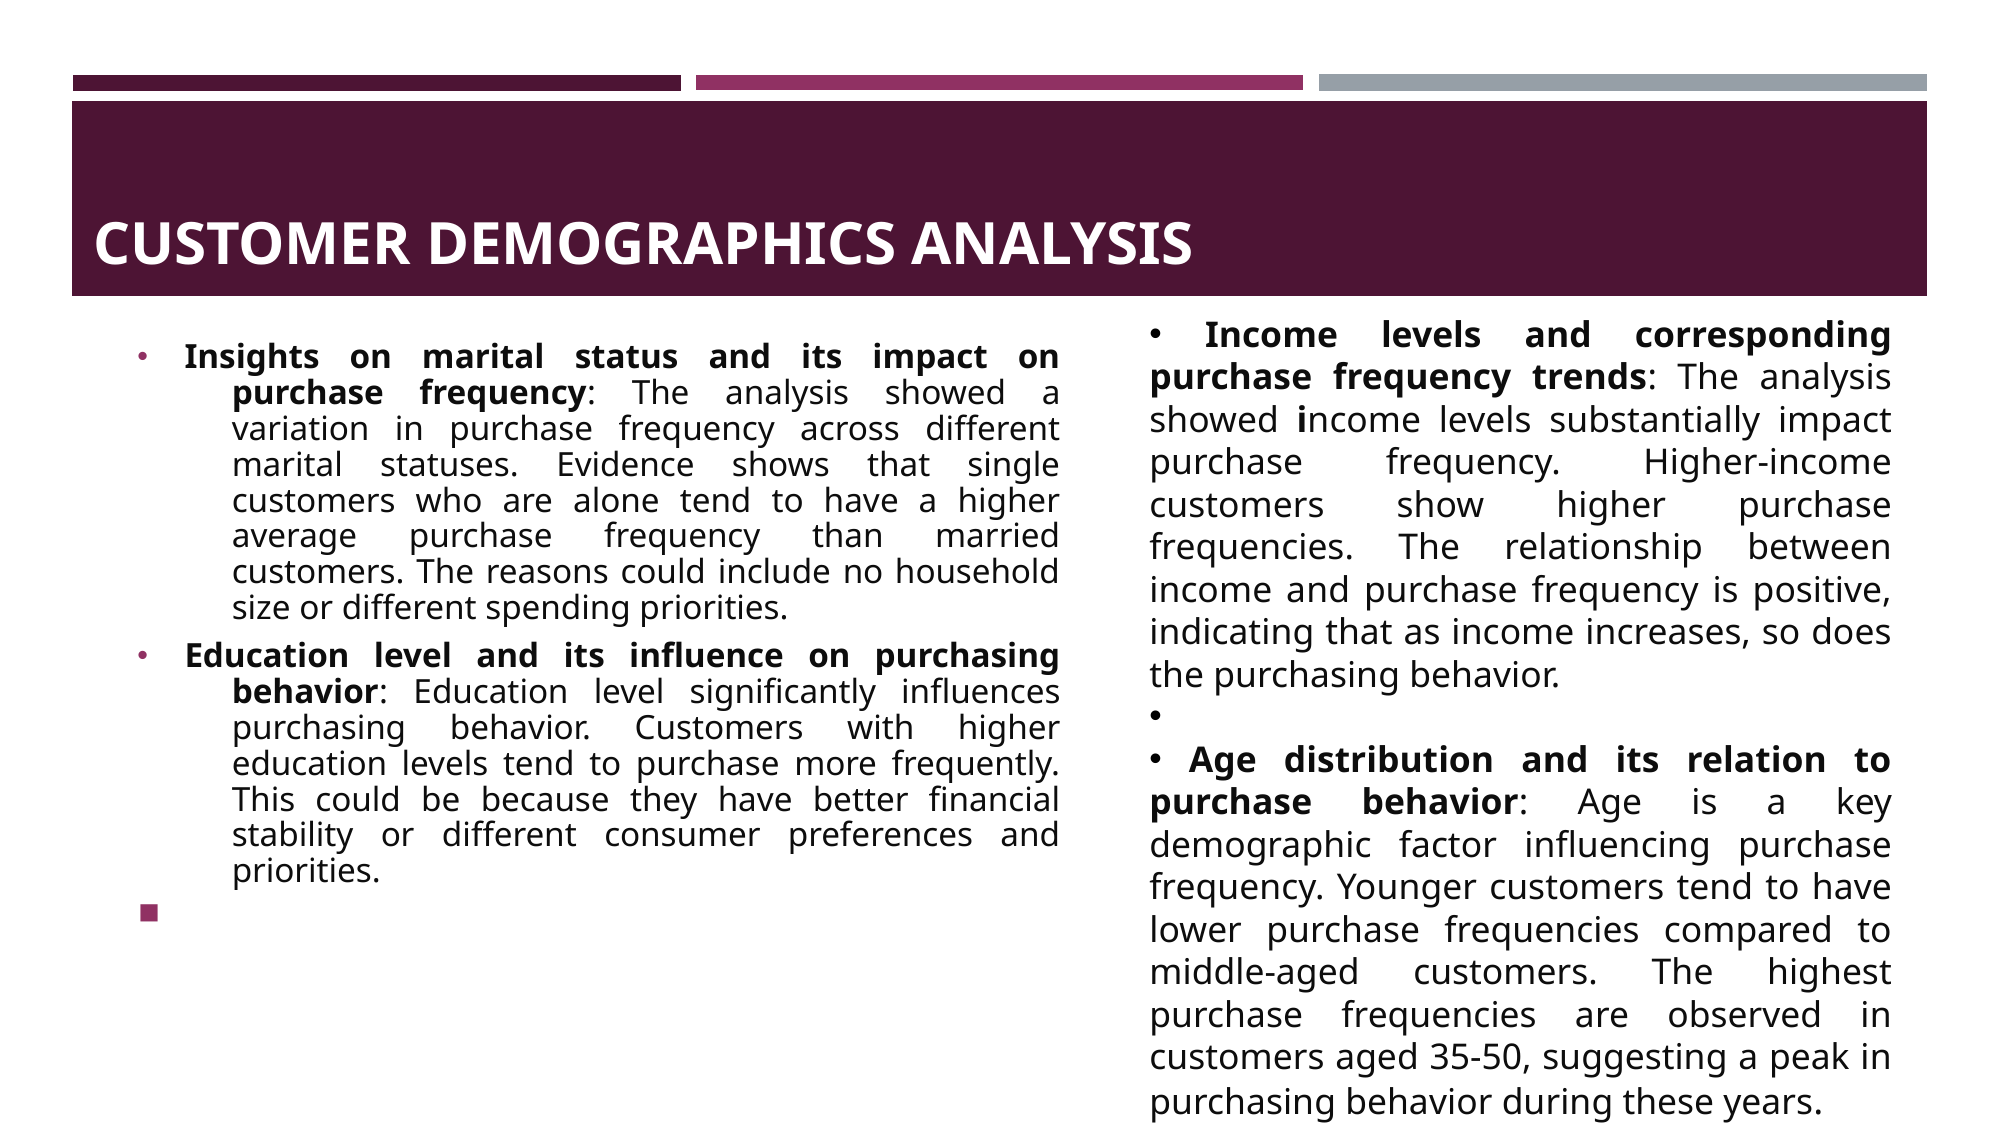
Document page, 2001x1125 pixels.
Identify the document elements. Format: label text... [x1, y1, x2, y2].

text_box Income levels and corresponding purchase frequency trends: The analysis showed income levels substantially impact purchase frequency. Higher-income customers show higher purchase frequencies. The relationship between income and purchase frequency is positive, indicating that as income increases, so does the purchasing behavior. Age distribution and its relation to purchase behavior: Age is a key demographic factor influencing purchase frequency. Younger customers tend to have lower purchase frequencies compared to middle-aged customers. The highest purchase frequencies are observed in customers aged 35-50, suggesting a peak in purchasing behavior during these years. [1134, 304, 1922, 1054]
list Insights on marital status and its impact on purchase frequency: The analysis showed a variation in purchase frequency across different marital statuses. Evidence shows that single customers who are alone tend to have a higher average purchase frequency than married customers. The reasons could include no household size or different spending priorities. Education level and its influence on purchasing behavior: Education level significantly influences purchasing behavior. Customers with higher education levels tend to purchase more frequently. This could be because they have better financial stability or different consumer preferences and priorities. [122, 332, 1077, 899]
title Customer Demographics Analysis [78, 187, 1888, 354]
